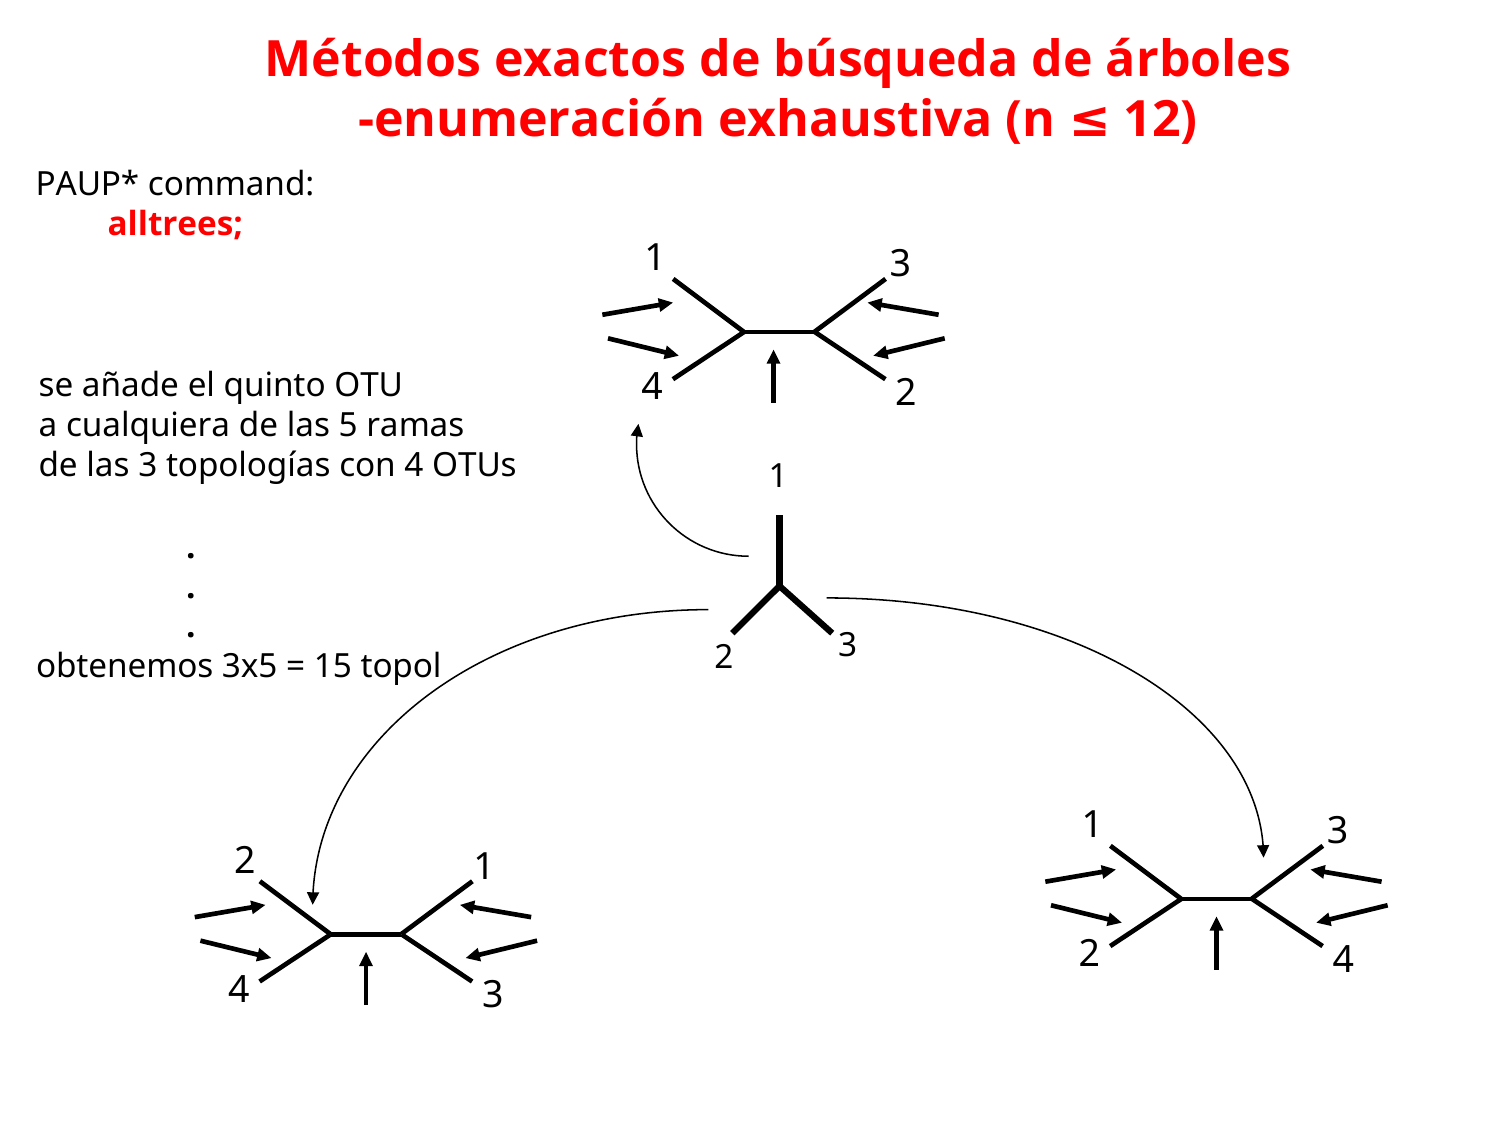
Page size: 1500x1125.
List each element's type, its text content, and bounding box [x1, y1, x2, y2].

text_box 1 [1066, 792, 1119, 854]
text_box 2 [219, 828, 271, 889]
text_box 2 [880, 360, 932, 421]
text_box Métodos exactos de búsqueda de árboles -enumeración exhaustiva (n ≤ 12) [249, 18, 1307, 155]
text_box 4 [1317, 927, 1369, 988]
text_box PAUP* command: alltrees; [20, 154, 330, 251]
text_box se añade el quinto OTU a cualquiera de las 5 ramas de las 3 topologías con 4 OTUs [23, 355, 654, 491]
text_box 3 [823, 615, 873, 672]
text_box 1 [753, 446, 803, 502]
text_box 1 [458, 834, 510, 895]
text_box 3 [1312, 798, 1364, 860]
text_box 3 [874, 231, 926, 293]
text_box 4 [626, 354, 678, 416]
text_box . . . obtenemos 3x5 = 15 topol [21, 517, 457, 693]
text_box 1 [629, 225, 681, 287]
text_box 2 [699, 627, 749, 683]
text_box 2 [1063, 921, 1116, 983]
text_box 4 [213, 956, 265, 1018]
text_box 3 [467, 962, 519, 1024]
